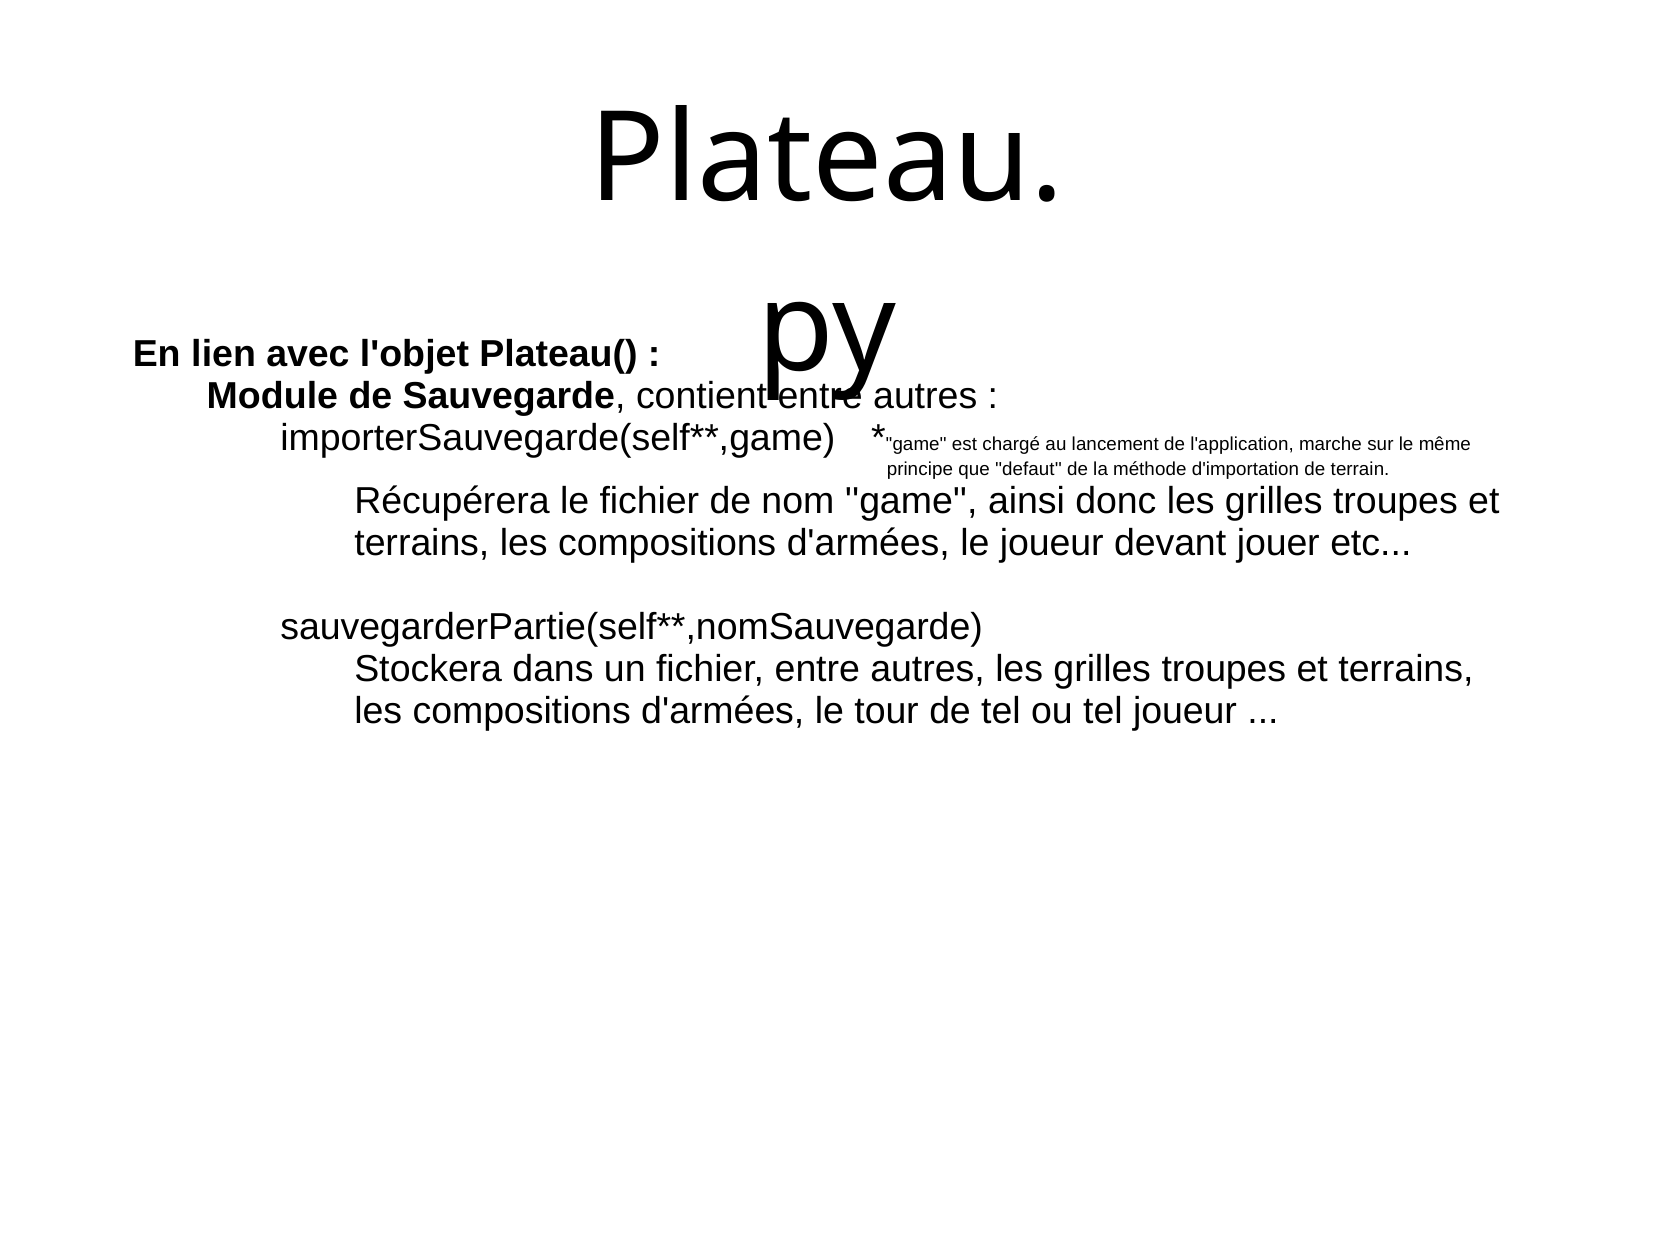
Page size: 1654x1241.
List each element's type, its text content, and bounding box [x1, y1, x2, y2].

text_box Plateau.py [546, 59, 1108, 214]
text_box En lien avec l'objet Plateau() : Module de Sauvegarde, contient entre autres : importerSauvegarde(self**,game) *''game'' est chargé au lancement de l'application, marche sur le même principe que ''defaut'' de la méthode d'importation de terrain. Récupérera le fichier de nom ''game'', ainsi donc les grilles troupes et terrains, les compositions d'armées, le joueur devant jouer etc... sauvegarderPartie(self**,nomSauvegarde) Stockera dans un fichier, entre autres, les grilles troupes et terrains, les compositions d'armées, le tour de tel ou tel joueur ... **En réalité ce ne seront pas des self mais plutôt des objets Plateau() [118, 324, 1536, 1241]
